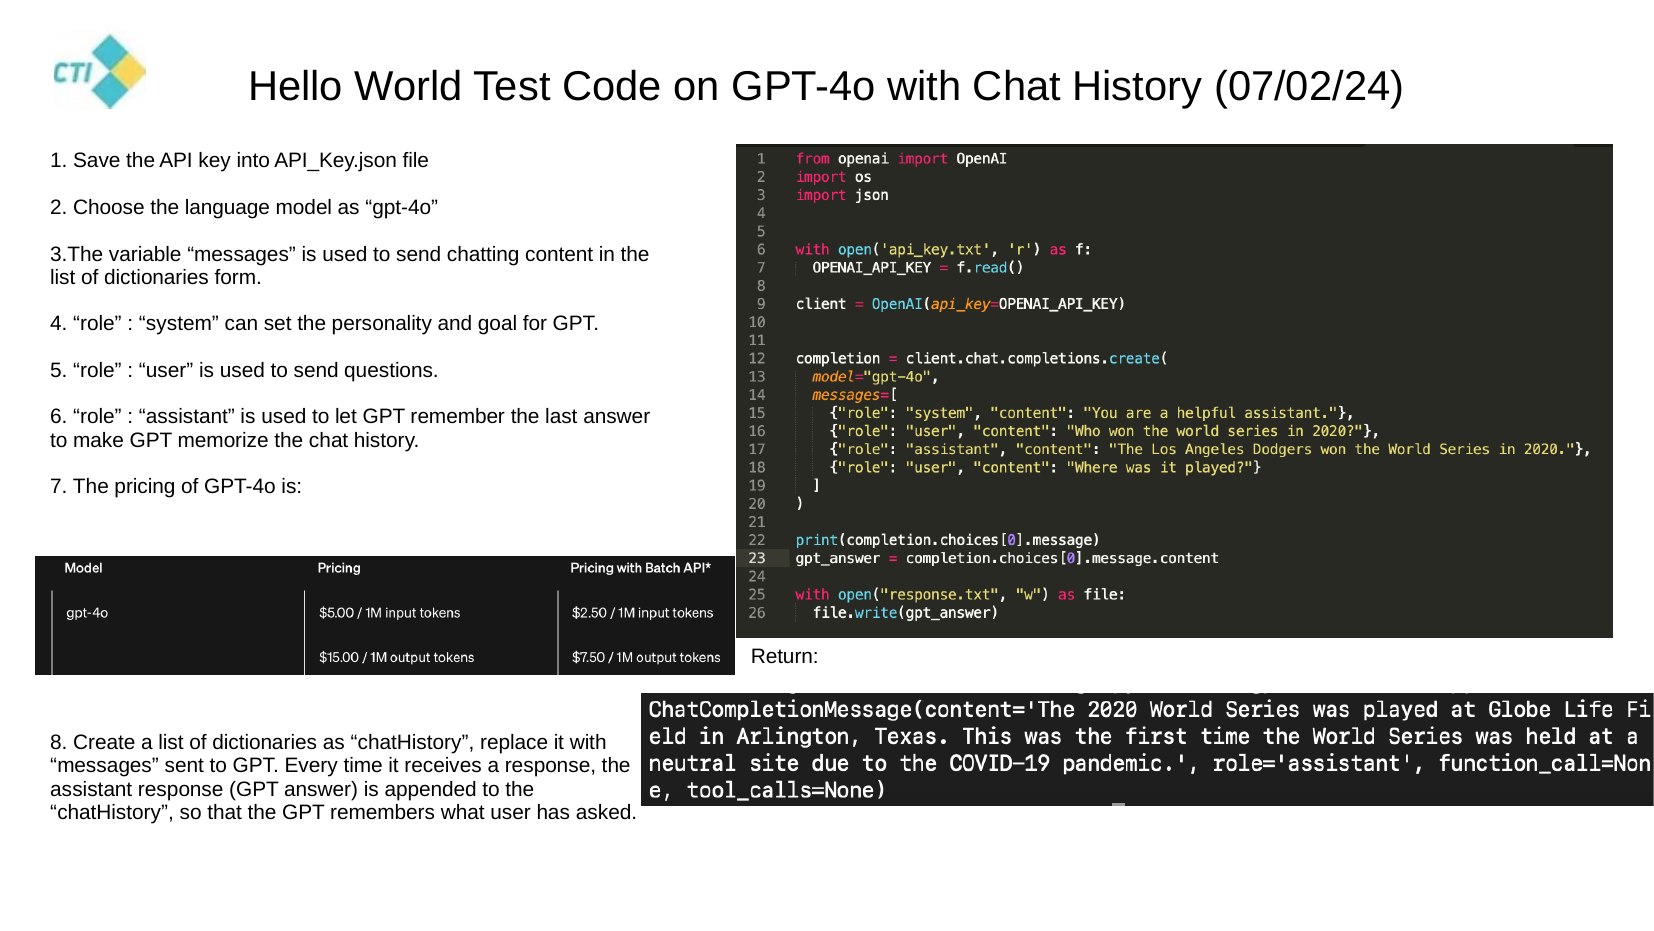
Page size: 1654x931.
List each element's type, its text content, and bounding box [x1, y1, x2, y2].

title Hello World Test Code on GPT-4o with Chat History (07/02/24) [146, 58, 1571, 106]
text_box Return: [736, 637, 881, 723]
picture [54, 21, 146, 109]
picture [641, 693, 1654, 807]
text_box 1. Save the API key into API_Key.json file 2. Choose the language model as “gpt-4o” 3.The variable “messages” is used to send chatting content in the list of dictionaries form. 4. “role” : “system” can set the personality and goal for GPT. 5. “role” : “user” is used to send questions. 6. “role” : “assistant” is used to let GPT remember the last answer to make GPT memorize the chat history. 7. The pricing of GPT-4o is: 8. Create a list of dictionaries as “chatHistory”, replace it with “messages” sent to GPT. Every time it receives a response, the assistant response (GPT answer) is appended to the “chatHistory”, so that the GPT remembers what user has asked. [35, 676, 676, 832]
picture [35, 556, 735, 676]
picture [736, 144, 1613, 638]
text_box 1. Save the API key into API_Key.json file 2. Choose the language model as “gpt-4o” 3.The variable “messages” is used to send chatting content in the list of dictionaries form. 4. “role” : “system” can set the personality and goal for GPT. 5. “role” : “user” is used to send questions. 6. “role” : “assistant” is used to let GPT remember the last answer to make GPT memorize the chat history. 7. The pricing of GPT-4o is: 8. Create a list of dictionaries as “chatHistory”, replace it with “messages” sent to GPT. Every time it receives a response, the assistant response (GPT answer) is appended to the “chatHistory”, so that the GPT remembers what user has asked. [35, 141, 676, 556]
